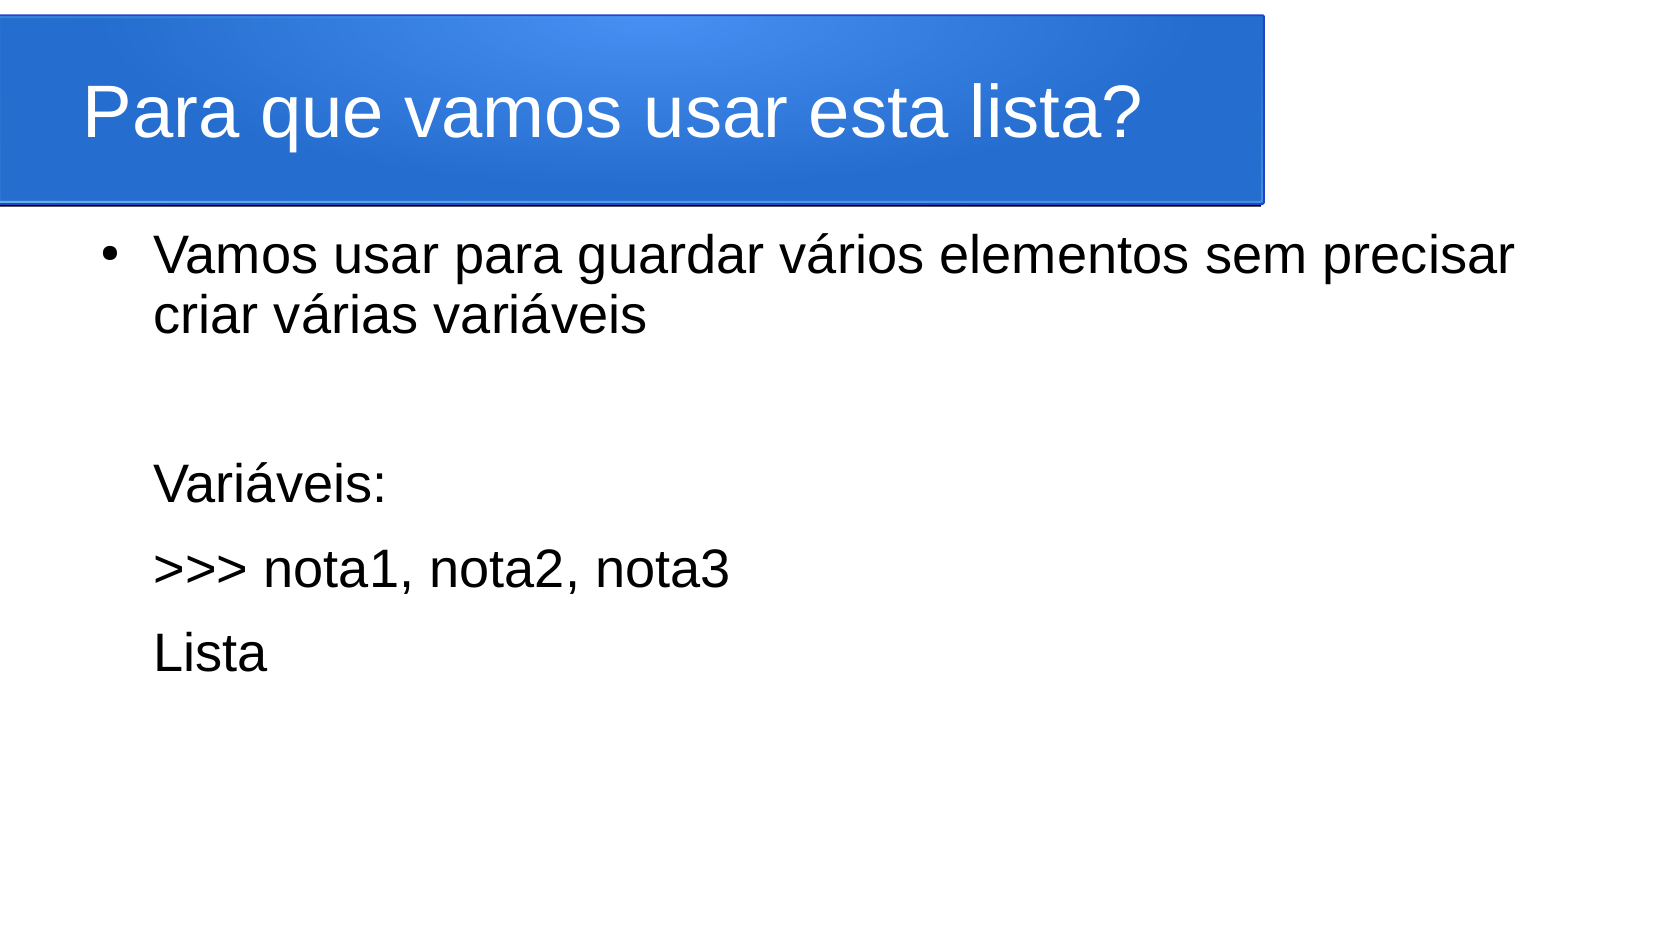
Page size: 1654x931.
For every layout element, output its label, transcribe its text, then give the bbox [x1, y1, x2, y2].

title Para que vamos usar esta lista? [82, 35, 1235, 189]
list Vamos usar para guardar vários elementos sem precisar criar várias variáveis Variáveis: >>> nota1, nota2, nota3 Lista [82, 224, 1571, 827]
